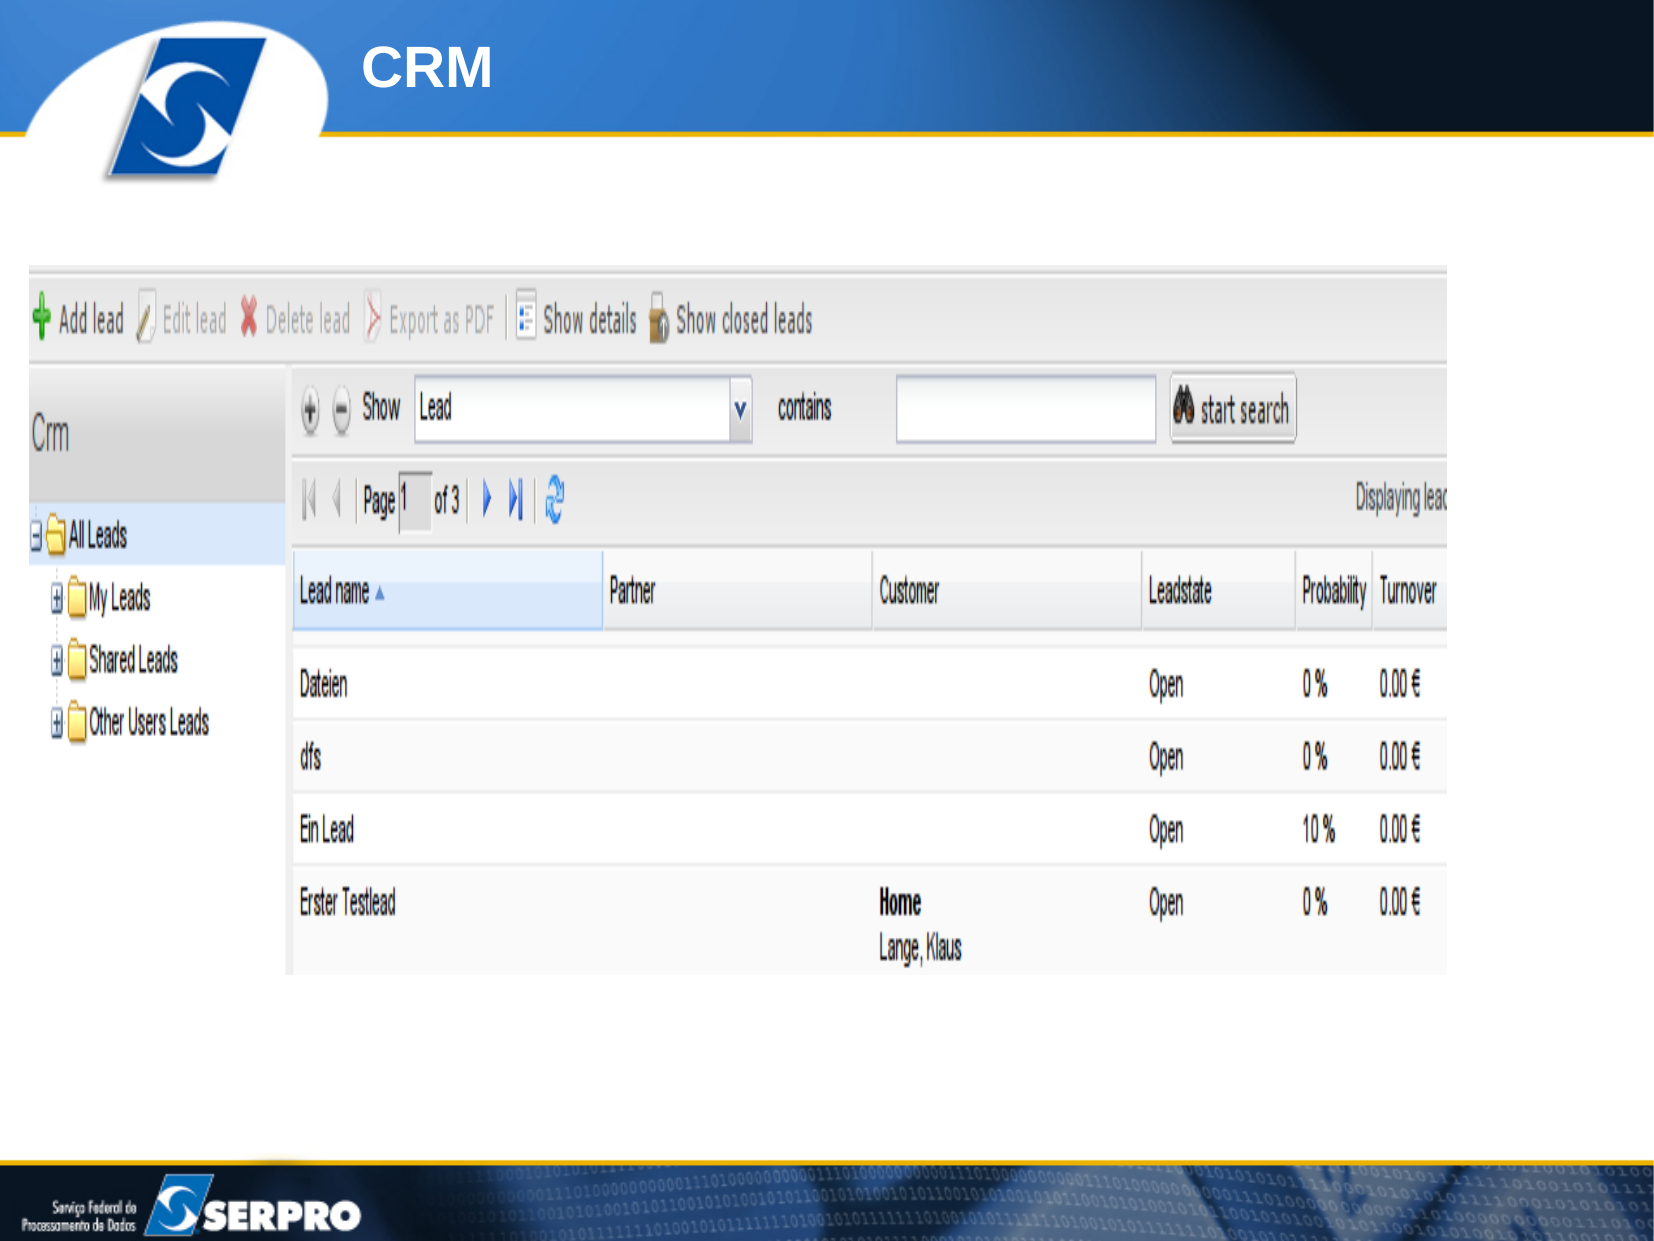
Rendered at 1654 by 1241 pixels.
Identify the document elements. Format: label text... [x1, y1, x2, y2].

picture [0, 0, 1654, 1241]
title CRM [361, 32, 1603, 102]
